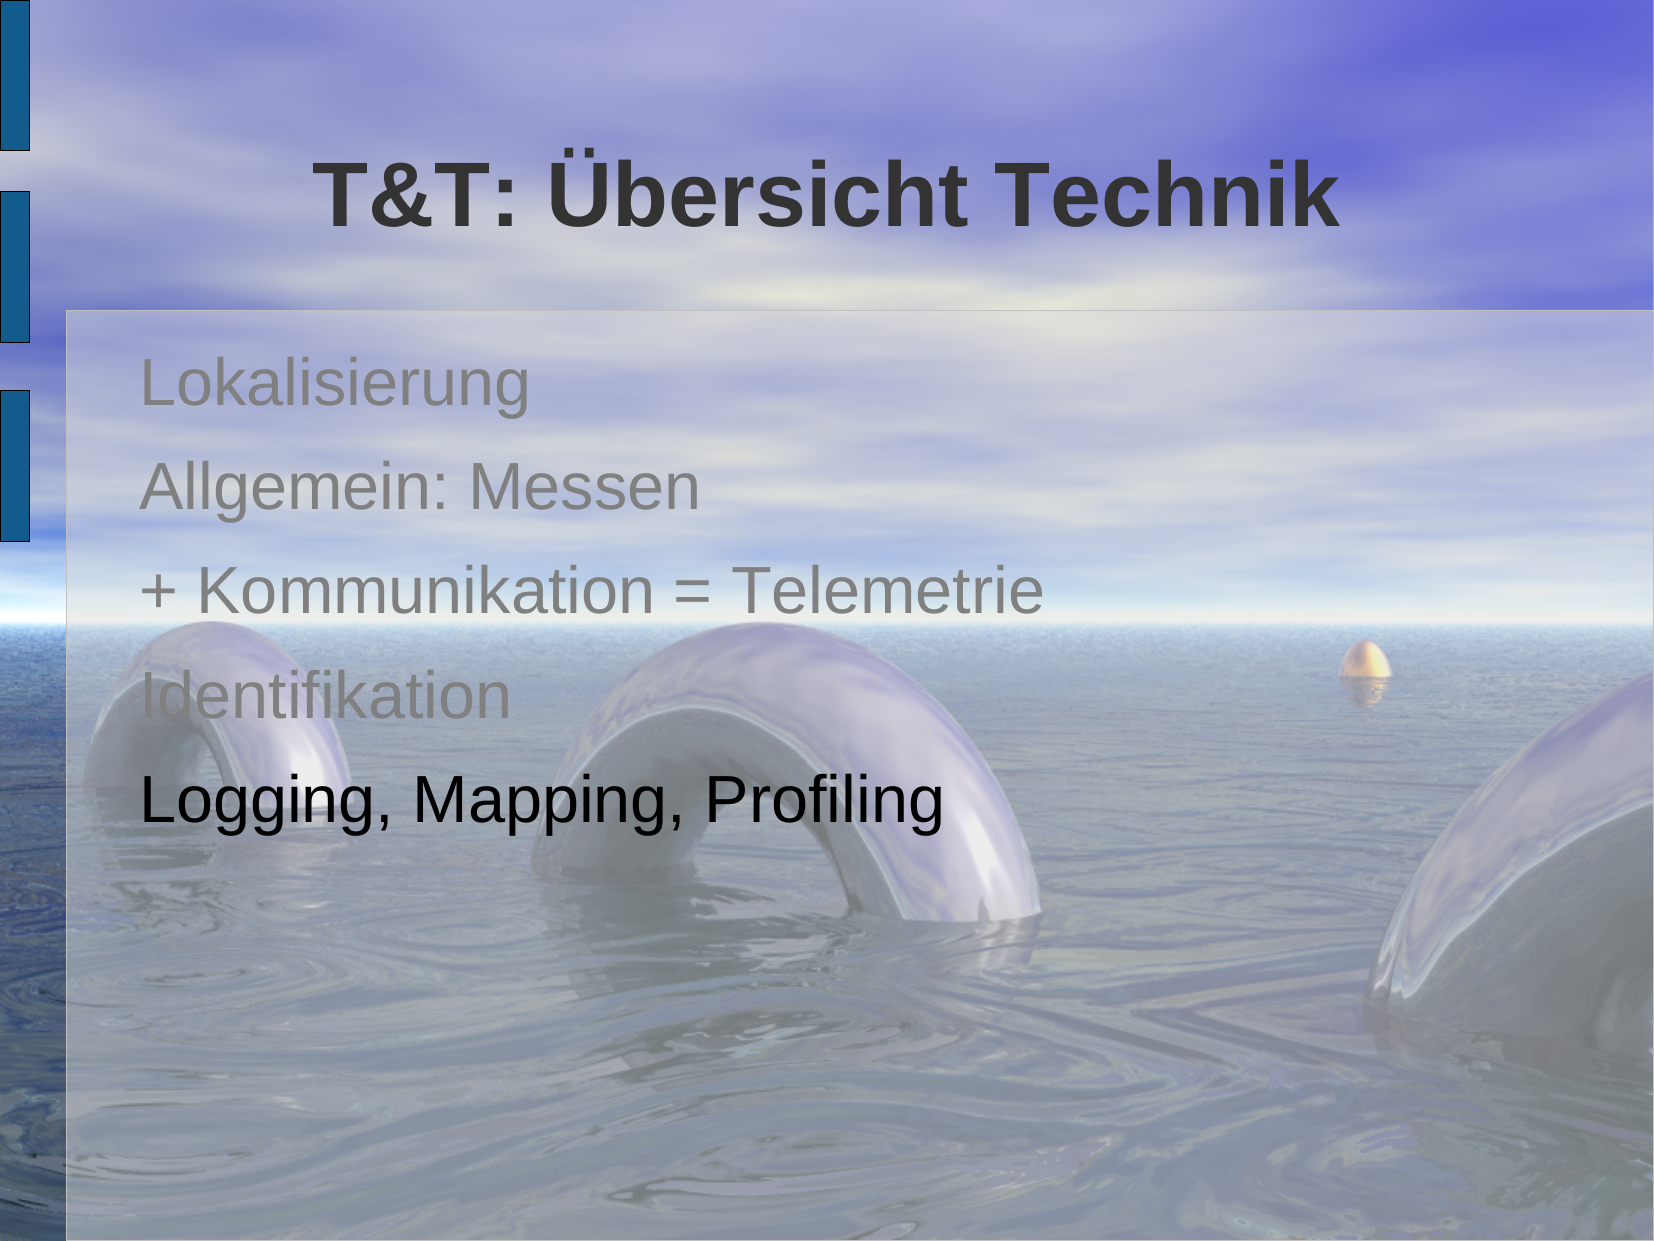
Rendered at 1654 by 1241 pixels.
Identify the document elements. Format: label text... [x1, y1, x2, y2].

list Lokalisierung Allgemein: Messen + Kommunikation = Telemetrie Identifikation Logging, Mapping, Profiling [121, 344, 1534, 1127]
title T&T: Übersicht Technik [121, 91, 1534, 299]
picture [0, 0, 1654, 1241]
